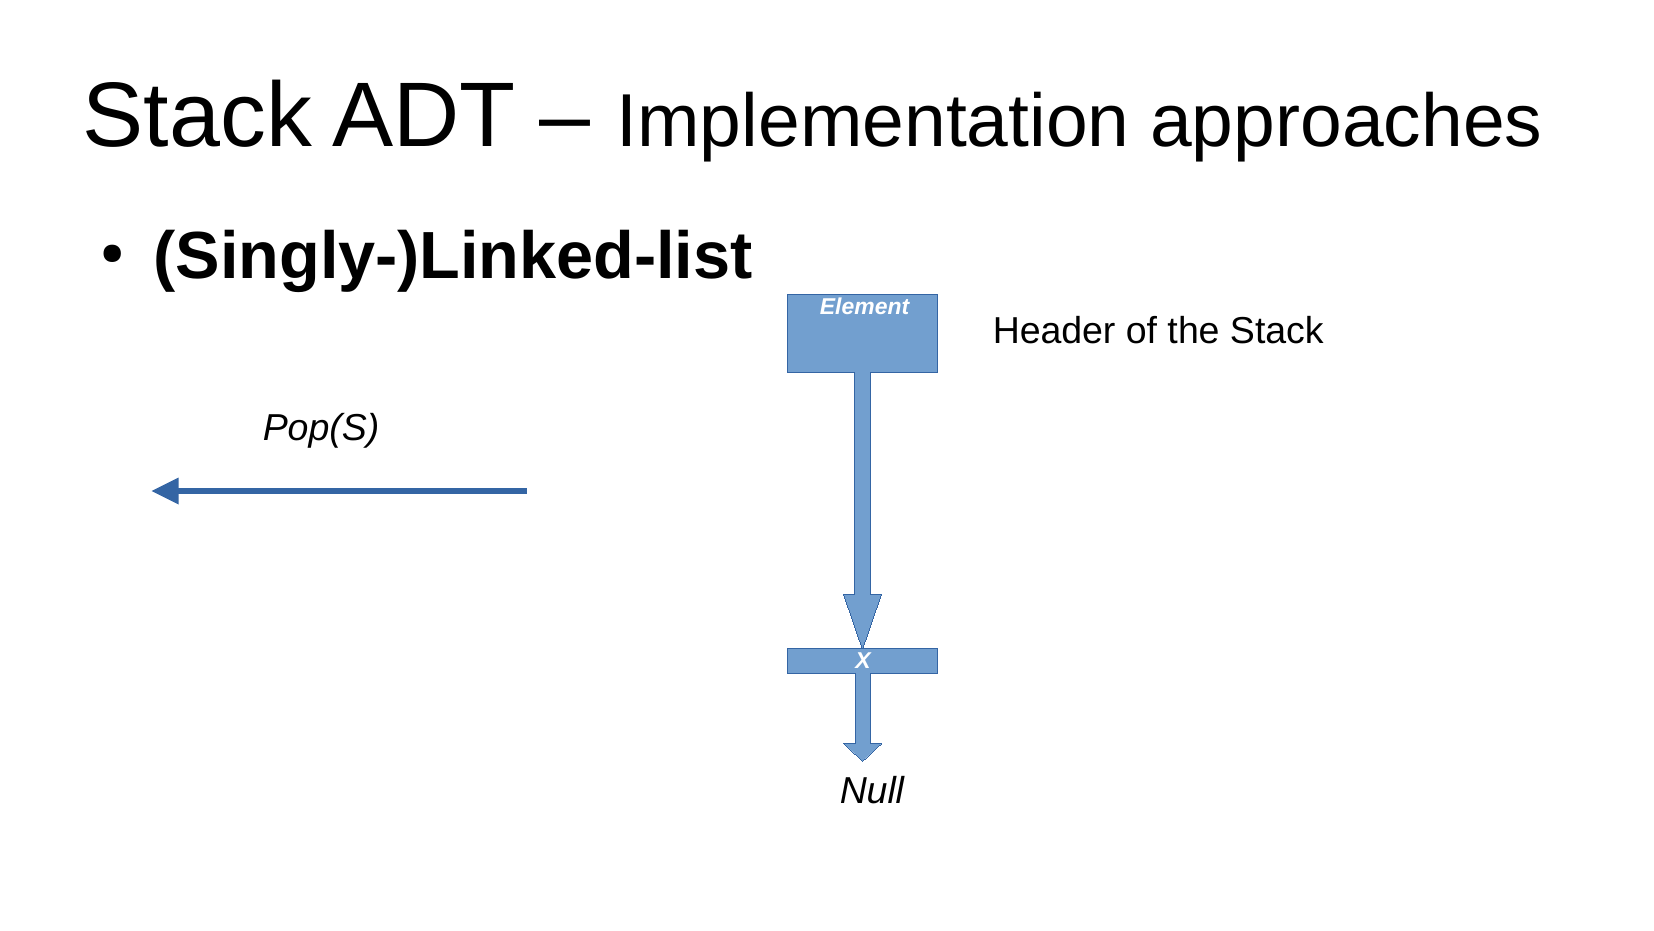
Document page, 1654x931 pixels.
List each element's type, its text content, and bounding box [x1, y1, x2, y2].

text_box [787, 648, 840, 674]
text_box Element [805, 286, 956, 327]
text_box Pop(S) [248, 398, 395, 456]
text_box Null [825, 761, 920, 819]
list (Singly-)Linked-list [82, 217, 1571, 758]
text_box Header of the Stack [978, 301, 1340, 359]
text_box [843, 682, 882, 762]
text_box X [840, 640, 991, 682]
title Stack ADT – Implementation approaches [82, 37, 1571, 193]
text_box [787, 294, 938, 640]
